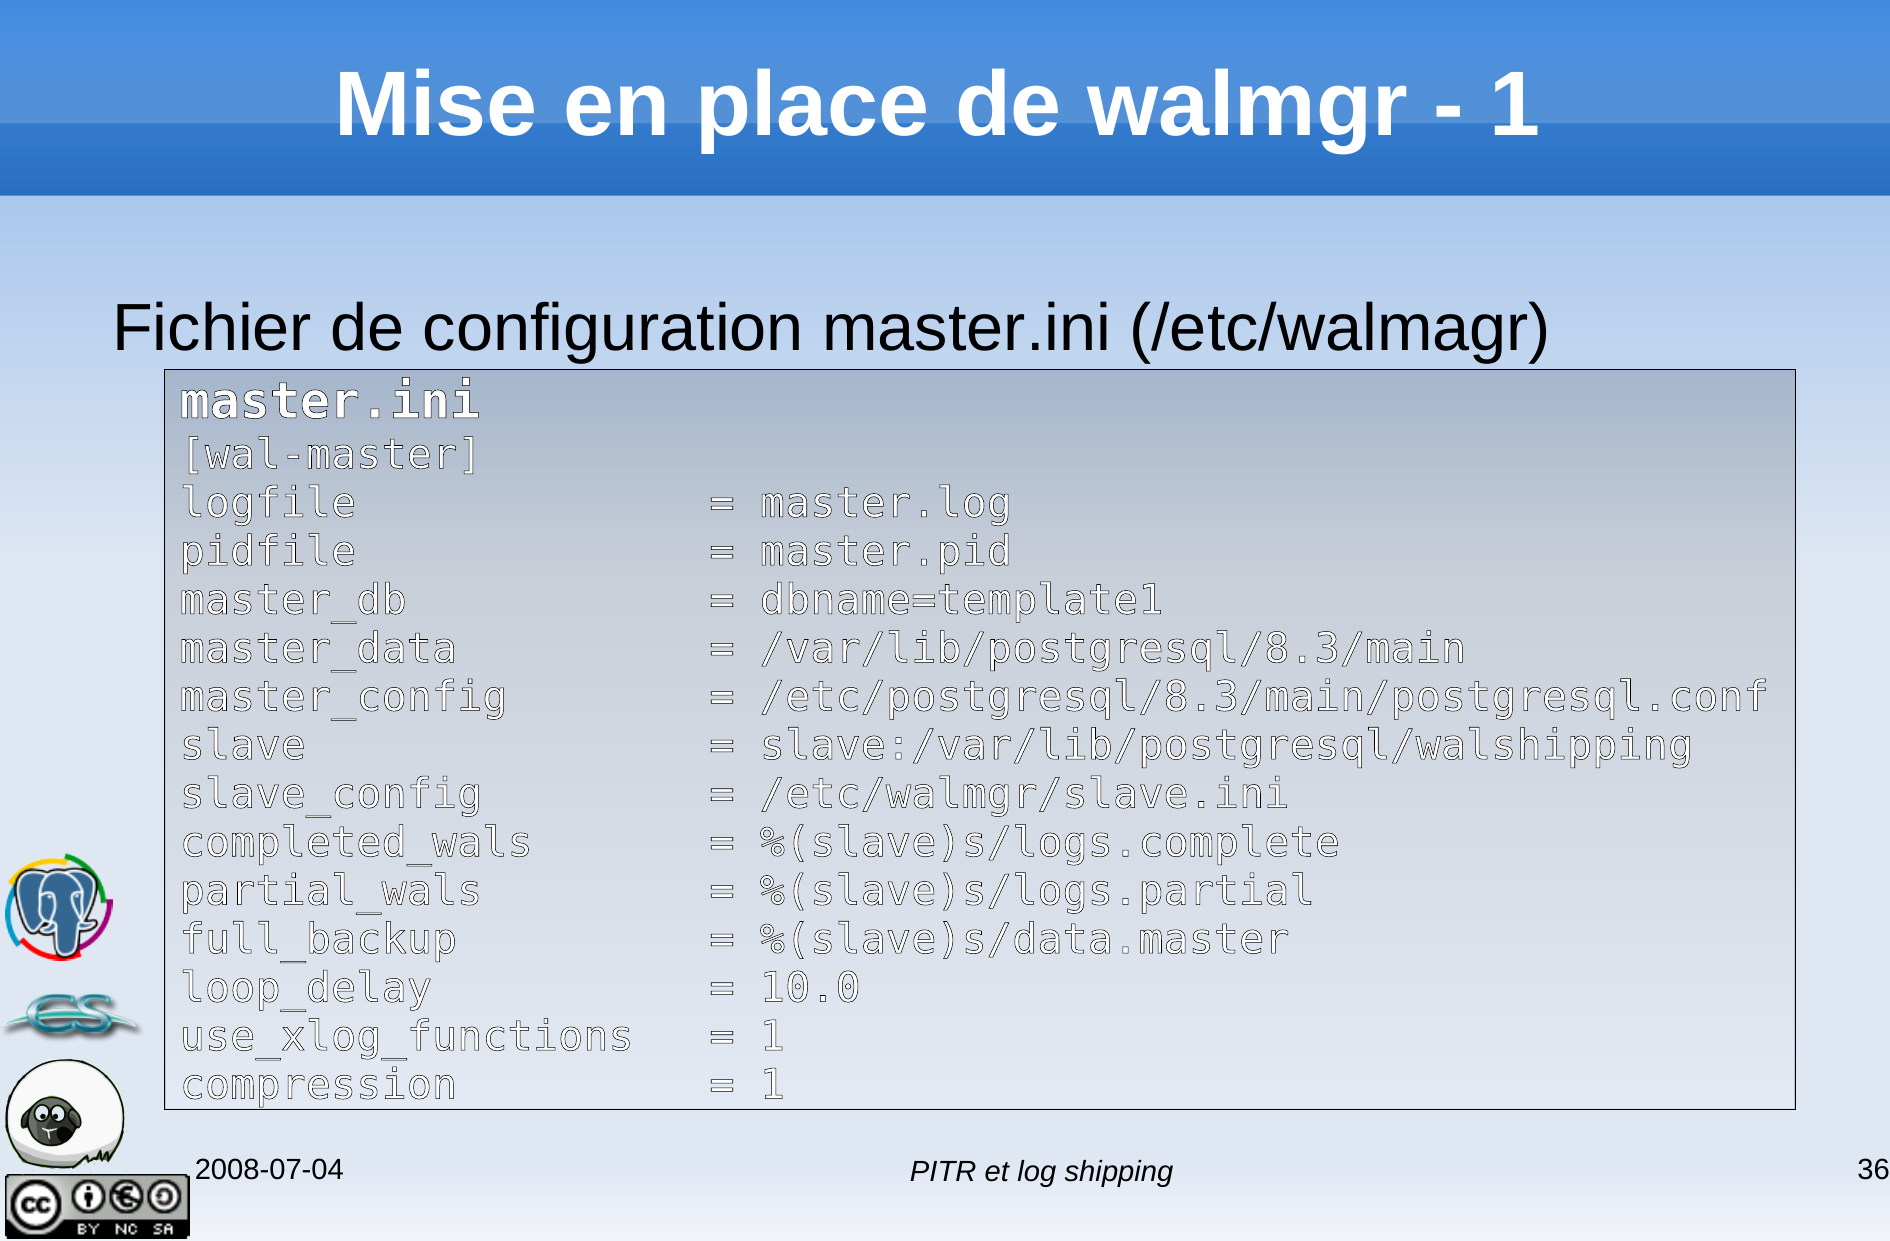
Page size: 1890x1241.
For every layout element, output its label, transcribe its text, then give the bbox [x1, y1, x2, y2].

list Fichier de configuration master.ini (/etc/walmagr) [94, 290, 1796, 1094]
picture [0, 0, 1890, 1241]
text_box master.ini [wal-master] logfile = master.log pidfile = master.pid master_db = dbname=template1 master_data = /var/lib/postgresql/8.3/main master_config = /etc/postgresql/8.3/main/postgresql.conf slave = slave:/var/lib/postgresql/walshipping slave_config = /etc/walmgr/slave.ini completed_wals = %(slave)s/logs.complete partial_wals = %(slave)s/logs.partial full_backup = %(slave)s/data.master loop_delay = 10.0 use_xlog_functions = 1 compression = 1 [164, 369, 1796, 1110]
title Mise en place de walmgr - 1 [87, 7, 1789, 200]
